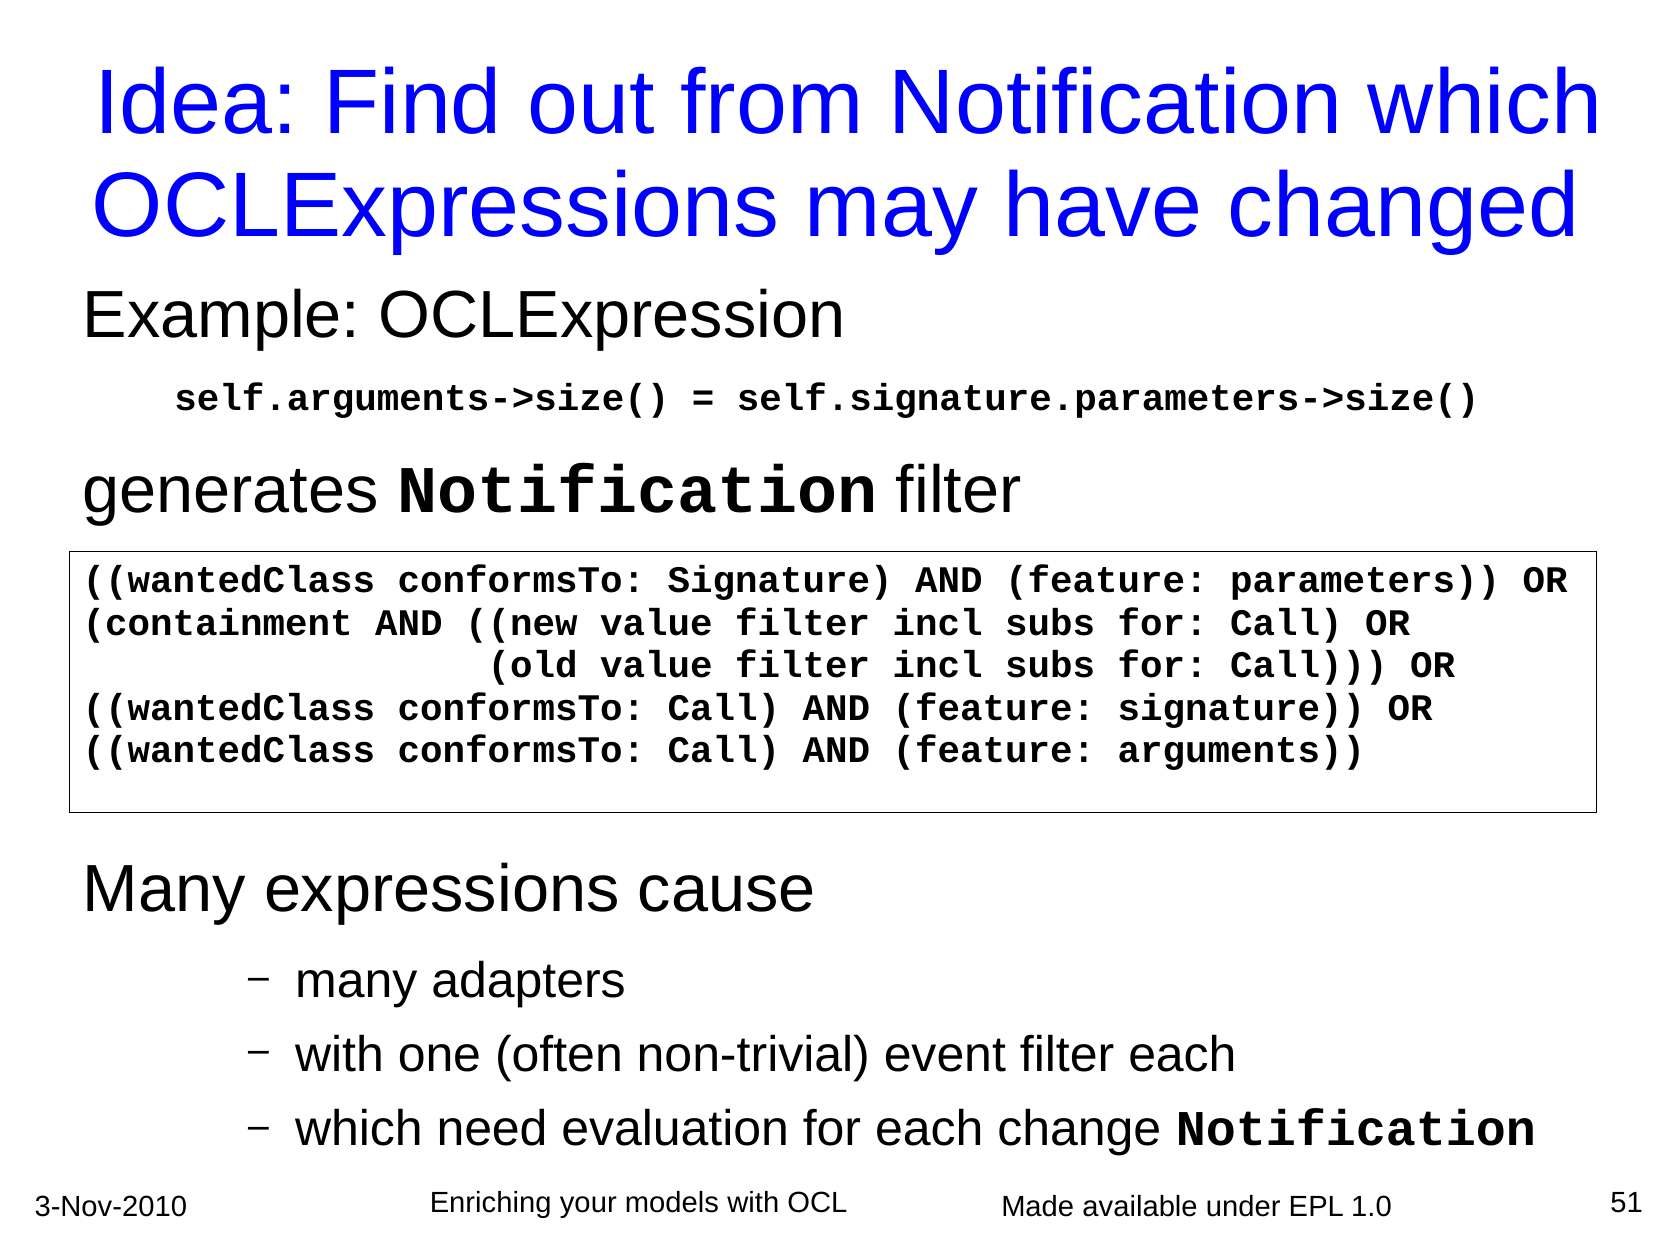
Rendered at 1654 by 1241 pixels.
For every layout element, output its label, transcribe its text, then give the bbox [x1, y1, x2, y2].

list Example: OCLExpression self.arguments->size() = self.signature.parameters->size() generates Notification filter ((wantedClass conformsTo: Signature) AND (feature: parameters)) OR (containment AND ((new value filter incl subs for: Call) OR (old value filter incl subs for: Call))) OR ((wantedClass conformsTo: Call) AND (feature: signature)) OR ((wantedClass conformsTo: Call) AND (feature: arguments)) Many expressions cause many adapters with one (often non-trivial) event filter each which need evaluation for each change Notification [82, 813, 1571, 1175]
list Example: OCLExpression self.arguments->size() = self.signature.parameters->size() generates Notification filter ((wantedClass conformsTo: Signature) AND (feature: parameters)) OR (containment AND ((new value filter incl subs for: Call) OR (old value filter incl subs for: Call))) OR ((wantedClass conformsTo: Call) AND (feature: signature)) OR ((wantedClass conformsTo: Call) AND (feature: arguments)) Many expressions cause many adapters with one (often non-trivial) event filter each which need evaluation for each change Notification [82, 552, 1571, 812]
title Idea: Find out from Notification which OCLExpressions may have changed [49, 49, 1624, 257]
list Example: OCLExpression self.arguments->size() = self.signature.parameters->size() generates Notification filter ((wantedClass conformsTo: Signature) AND (feature: parameters)) OR (containment AND ((new value filter incl subs for: Call) OR (old value filter incl subs for: Call))) OR ((wantedClass conformsTo: Call) AND (feature: signature)) OR ((wantedClass conformsTo: Call) AND (feature: arguments)) Many expressions cause many adapters with one (often non-trivial) event filter each which need evaluation for each change Notification [82, 290, 1571, 551]
